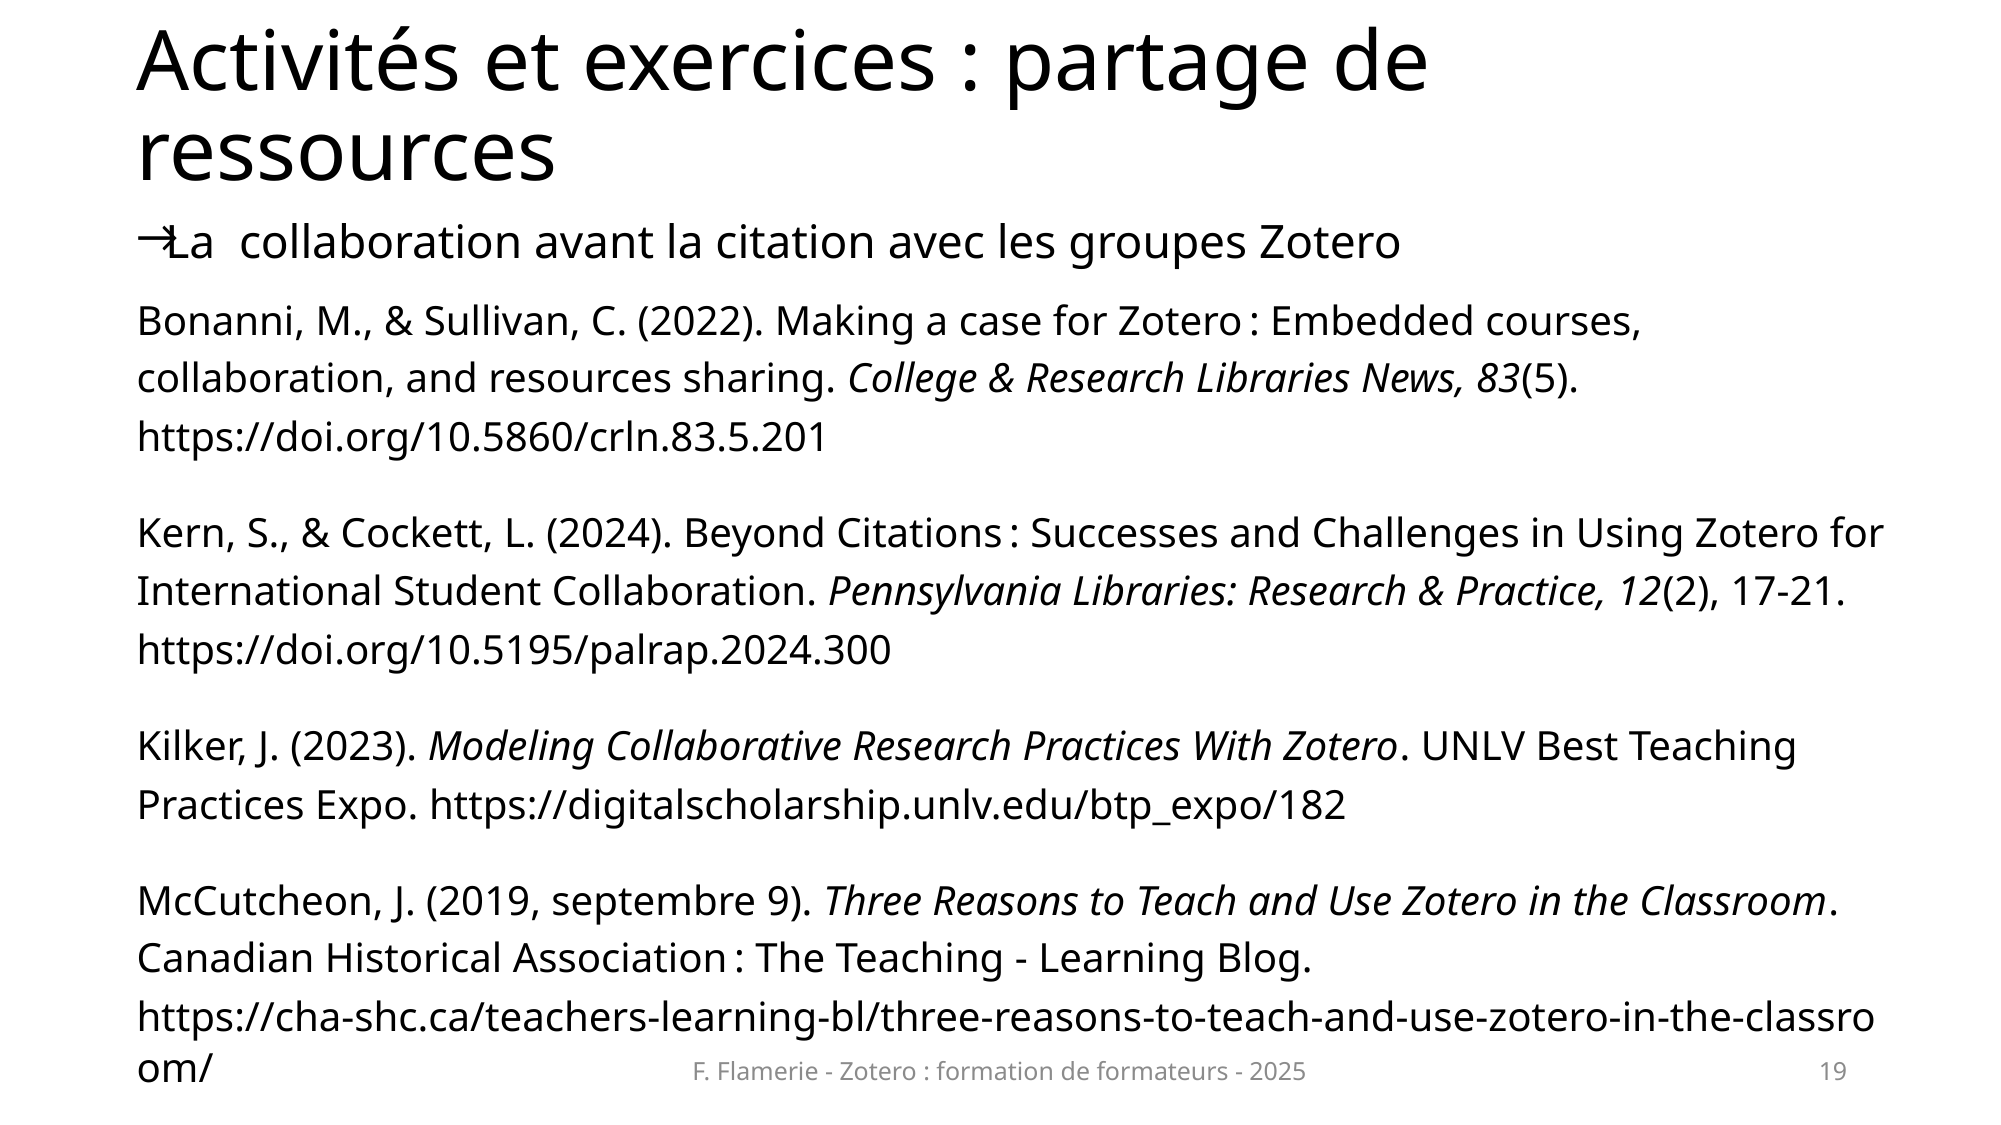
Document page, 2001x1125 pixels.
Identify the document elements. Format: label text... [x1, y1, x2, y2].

title Activités et exercices : partage de ressources [121, 0, 1847, 194]
list La collaboration avant la citation avec les groupes Zotero Bonanni, M., & Sullivan, C. (2022). Making a case for Zotero : Embedded courses, collaboration, and resources sharing. College & Research Libraries News, 83(5). https://doi.org/10.5860/crln.83.5.201 Kern, S., & Cockett, L. (2024). Beyond Citations : Successes and Challenges in Using Zotero for International Student Collaboration. Pennsylvania Libraries: Research & Practice, 12(2), 17‑21. https://doi.org/10.5195/palrap.2024.300 Kilker, J. (2023). Modeling Collaborative Research Practices With Zotero. UNLV Best Teaching Practices Expo. https://digitalscholarship.unlv.edu/btp_expo/182 McCutcheon, J. (2019, septembre 9). Three Reasons to Teach and Use Zotero in the Classroom. Canadian Historical Association : The Teaching - Learning Blog. https://cha-shc.ca/teachers-learning-bl/three-reasons-to-teach-and-use-zotero-in-the-classroom/ [121, 194, 1912, 1125]
